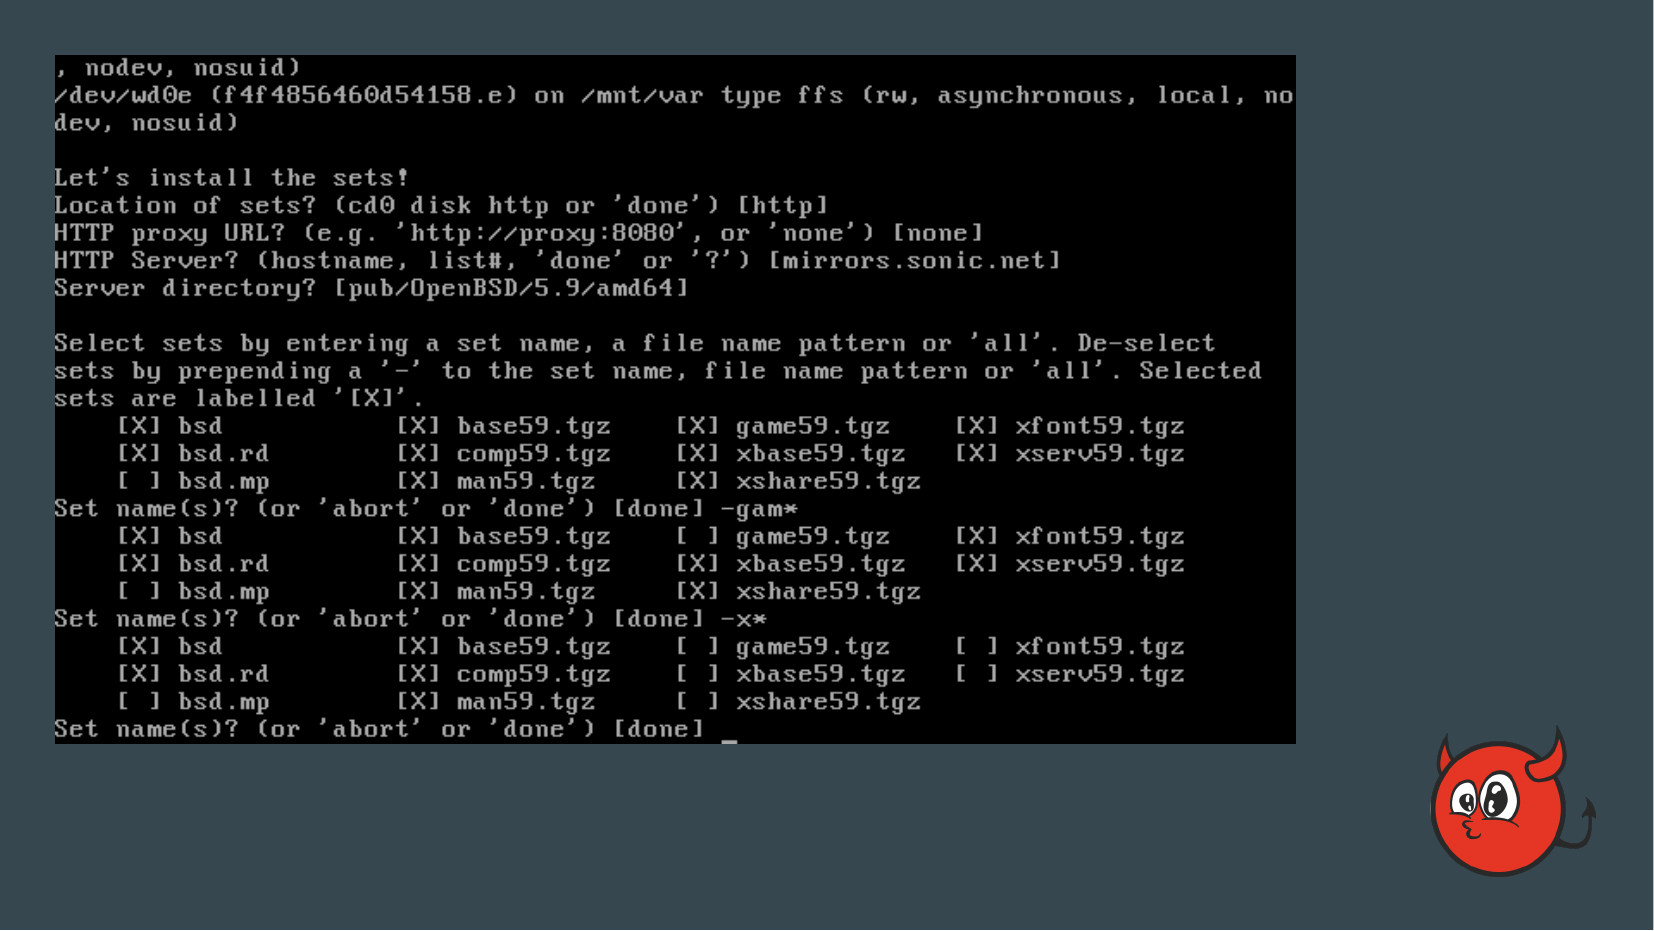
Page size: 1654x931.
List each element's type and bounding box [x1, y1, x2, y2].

picture [55, 55, 1296, 744]
picture [1427, 717, 1598, 888]
